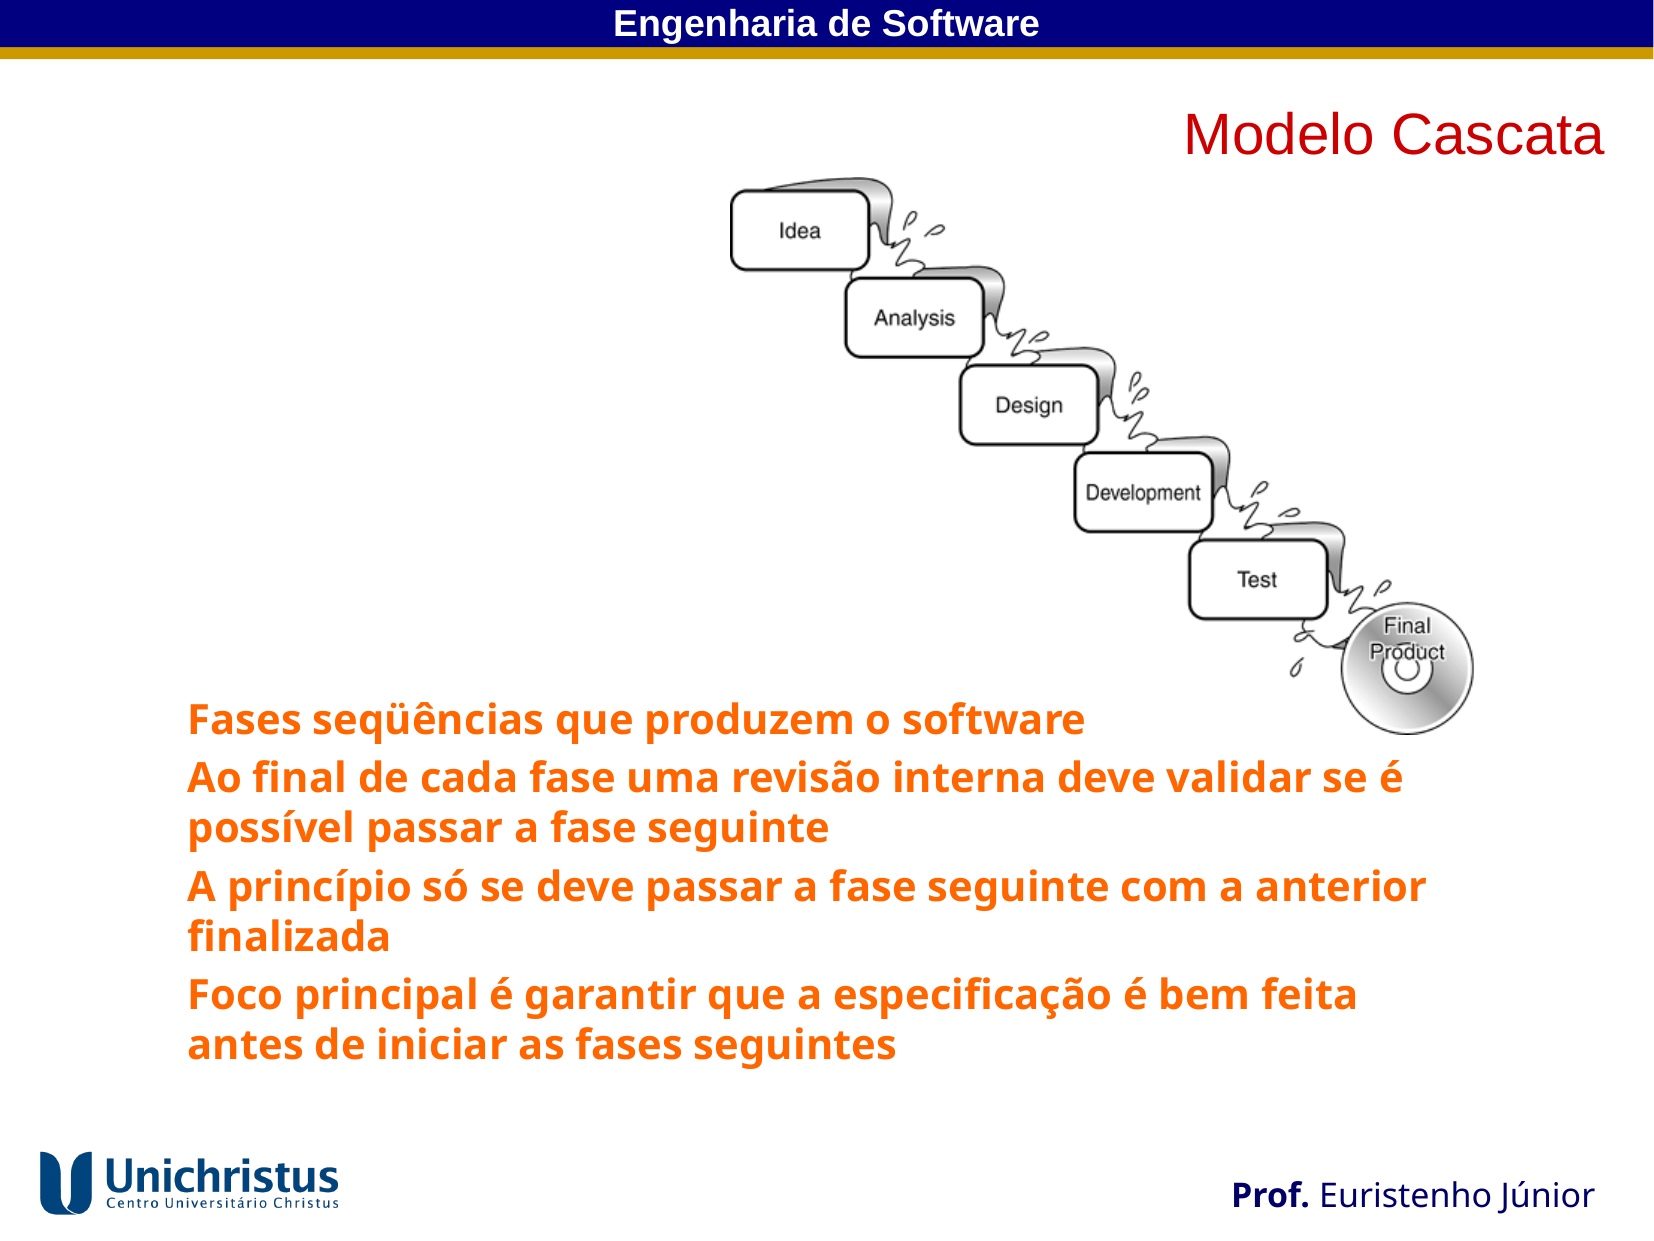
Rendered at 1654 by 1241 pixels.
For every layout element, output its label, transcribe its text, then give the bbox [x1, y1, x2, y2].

text_box Engenharia de Software [0, 0, 1654, 48]
picture [730, 177, 1477, 735]
text_box Modelo Cascata [1169, 94, 1654, 201]
picture [35, 1148, 343, 1217]
text_box [0, 48, 1654, 60]
text_box Prof. Euristenho Júnior [1216, 1163, 1654, 1224]
text_box Fases seqüências que produzem o software Ao final de cada fase uma revisão interna deve validar se é possível passar a fase seguinte A princípio só se deve passar a fase seguinte com a anterior finalizada Foco principal é garantir que a especificação é bem feita antes de iniciar as fases seguintes [116, 685, 1467, 1080]
